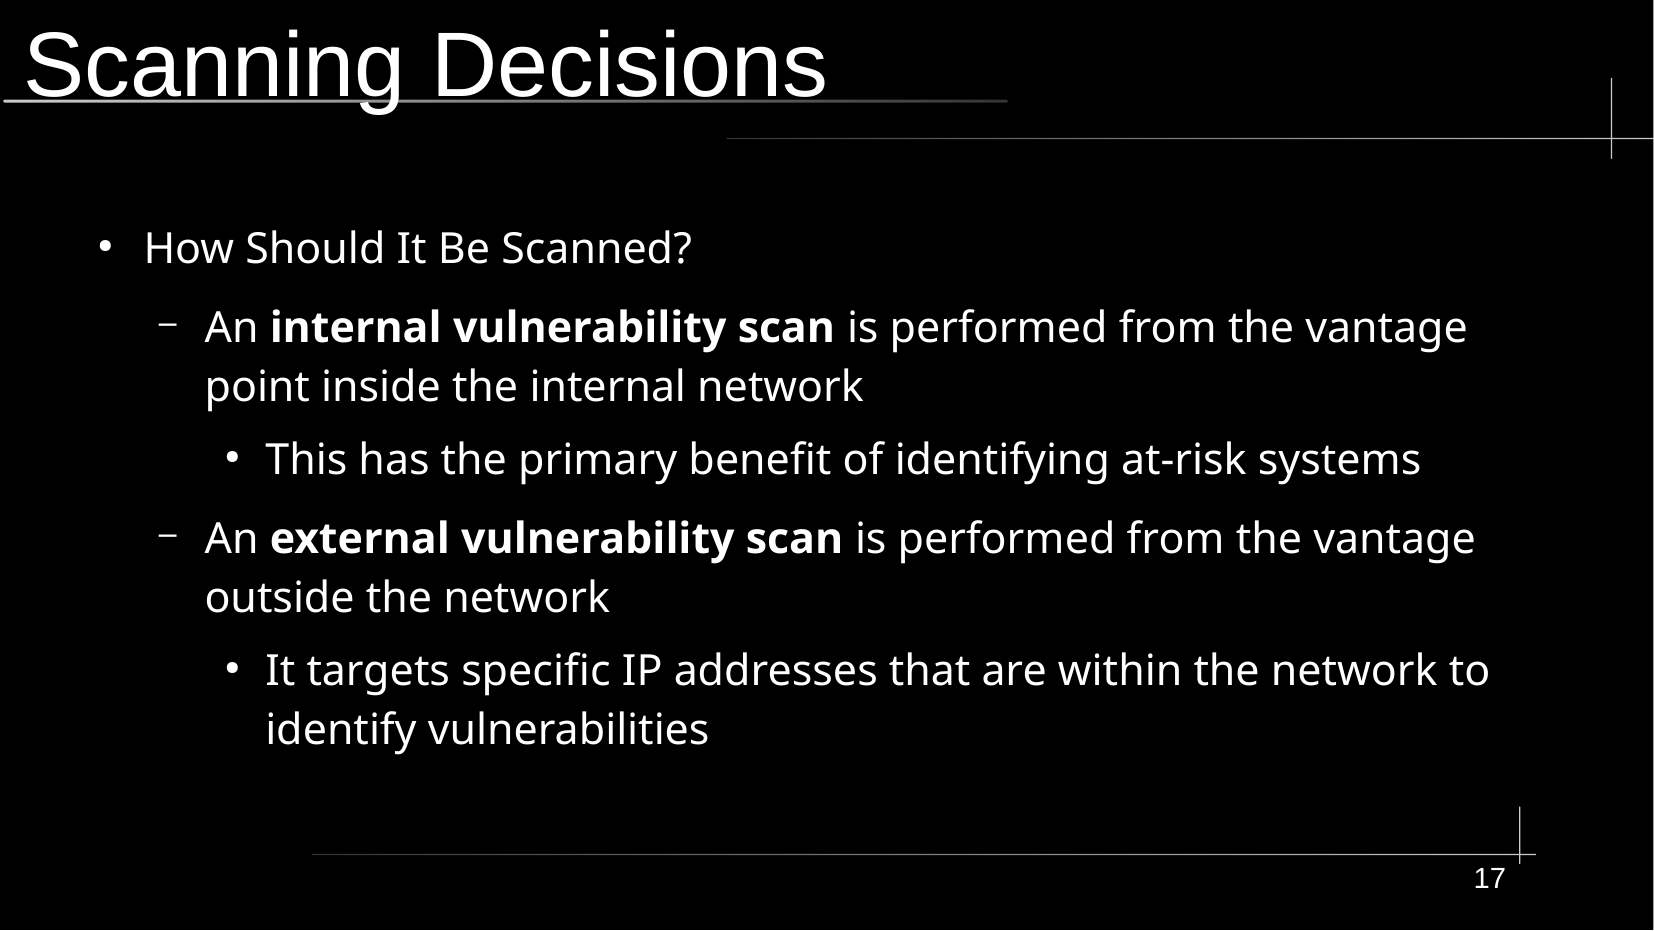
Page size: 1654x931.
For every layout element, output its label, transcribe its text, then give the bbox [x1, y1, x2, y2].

title Scanning Decisions [23, 11, 1589, 119]
list How Should It Be Scanned? An internal vulnerability scan is performed from the vantage point inside the internal network This has the primary benefit of identifying at-risk systems An external vulnerability scan is performed from the vantage outside the network It targets specific IP addresses that are within the network to identify vulnerabilities [82, 217, 1571, 758]
